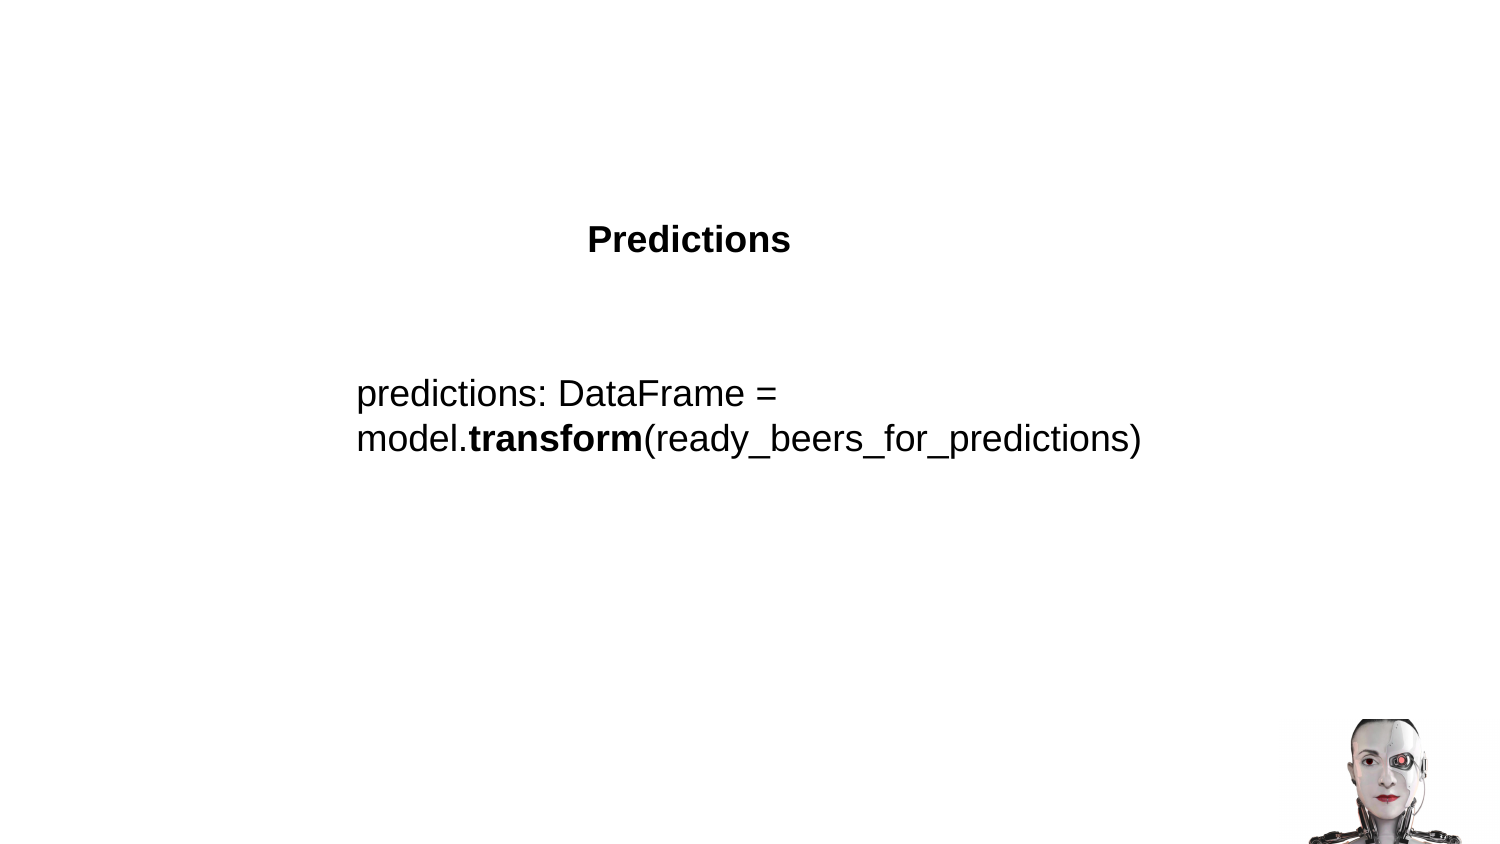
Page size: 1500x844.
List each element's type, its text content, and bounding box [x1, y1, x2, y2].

text_box predictions: DataFrame = model.transform(ready_beers_for_predictions) [341, 354, 1234, 475]
picture [1279, 719, 1500, 844]
text_box Predictions [572, 199, 877, 275]
